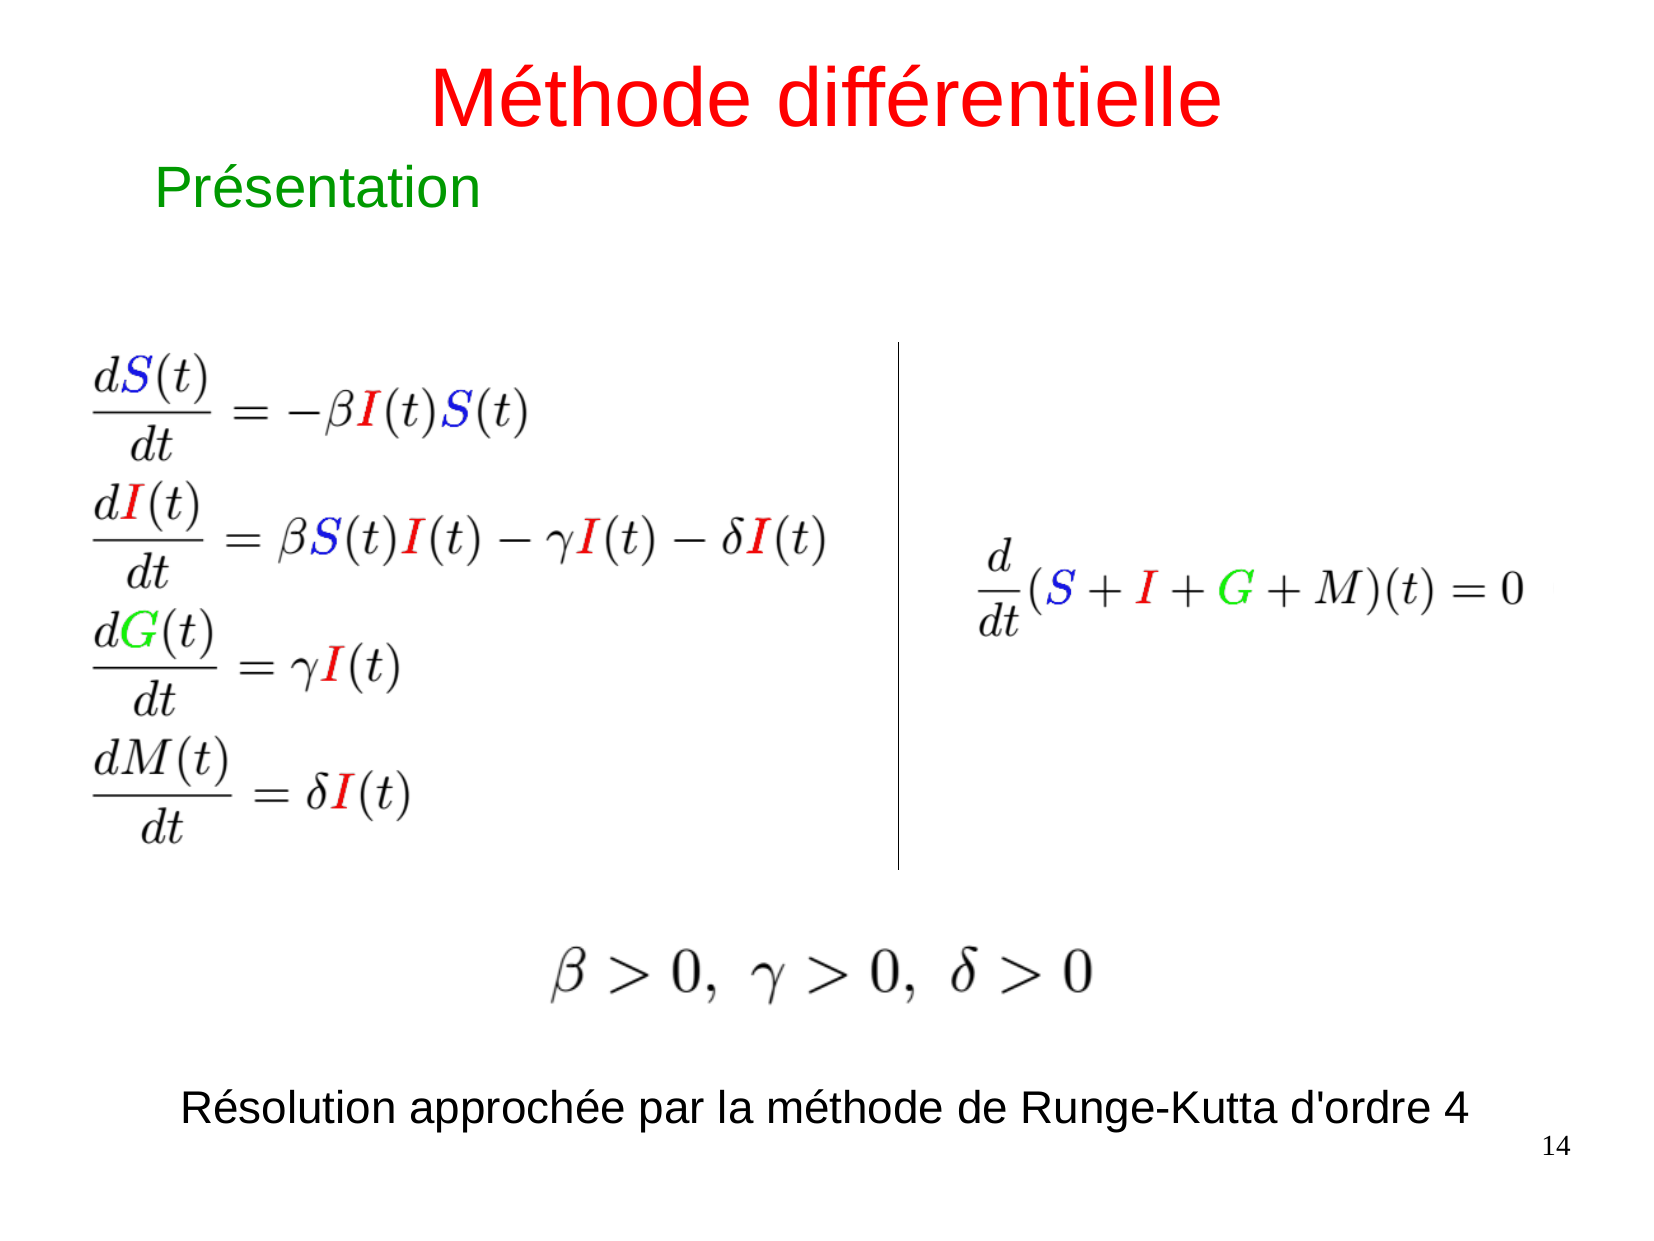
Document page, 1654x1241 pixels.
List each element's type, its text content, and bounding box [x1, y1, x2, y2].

title Méthode différentielle [82, 0, 1571, 201]
text_box Résolution approchée par la méthode de Runge-Kutta d'ordre 4 [165, 1074, 1489, 1141]
picture [948, 530, 1584, 661]
picture [534, 914, 1119, 1040]
list Présentation [83, 154, 1572, 875]
picture [70, 318, 850, 873]
